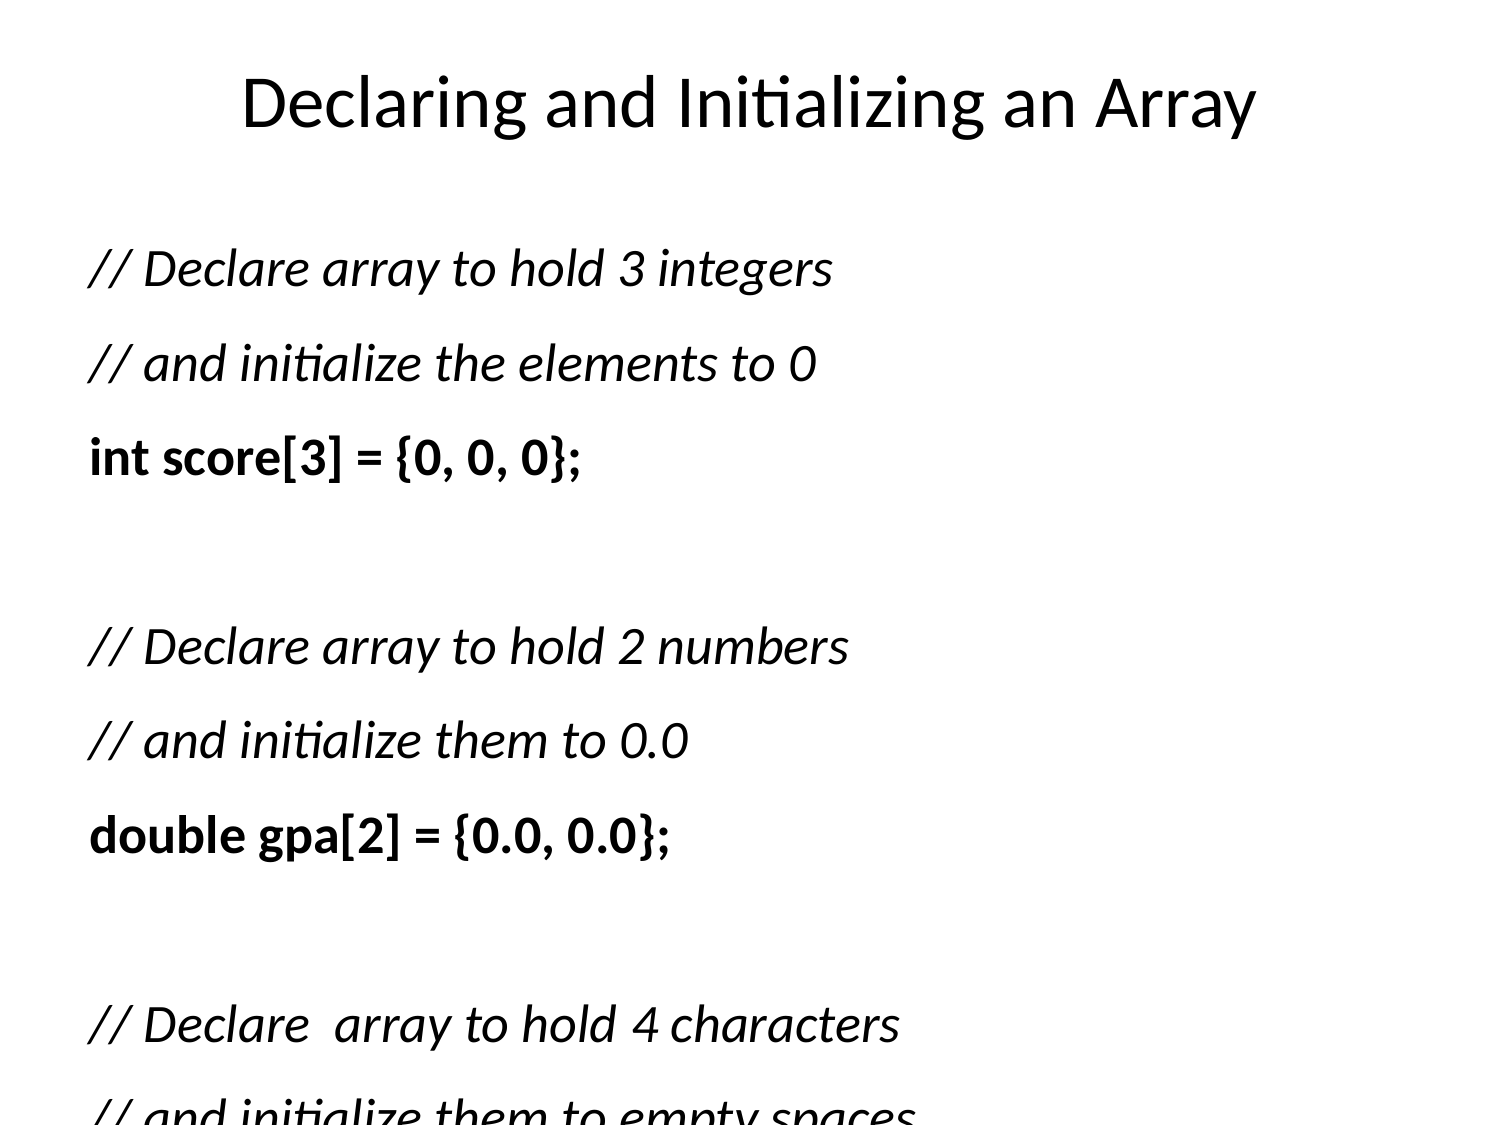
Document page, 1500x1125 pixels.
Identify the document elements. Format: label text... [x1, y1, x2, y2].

list // Declare array to hold 3 integers // and initialize the elements to 0 int score[3] = {0, 0, 0}; // Declare array to hold 2 numbers // and initialize them to 0.0 double gpa[2] = {0.0, 0.0}; // Declare array to hold 4 characters // and initialize them to empty spaces char letter_grade[4] = {' ', ' ', ' ', ' '}; [75, 224, 1425, 968]
title Declaring and Initializing an Array [75, 45, 1425, 224]
